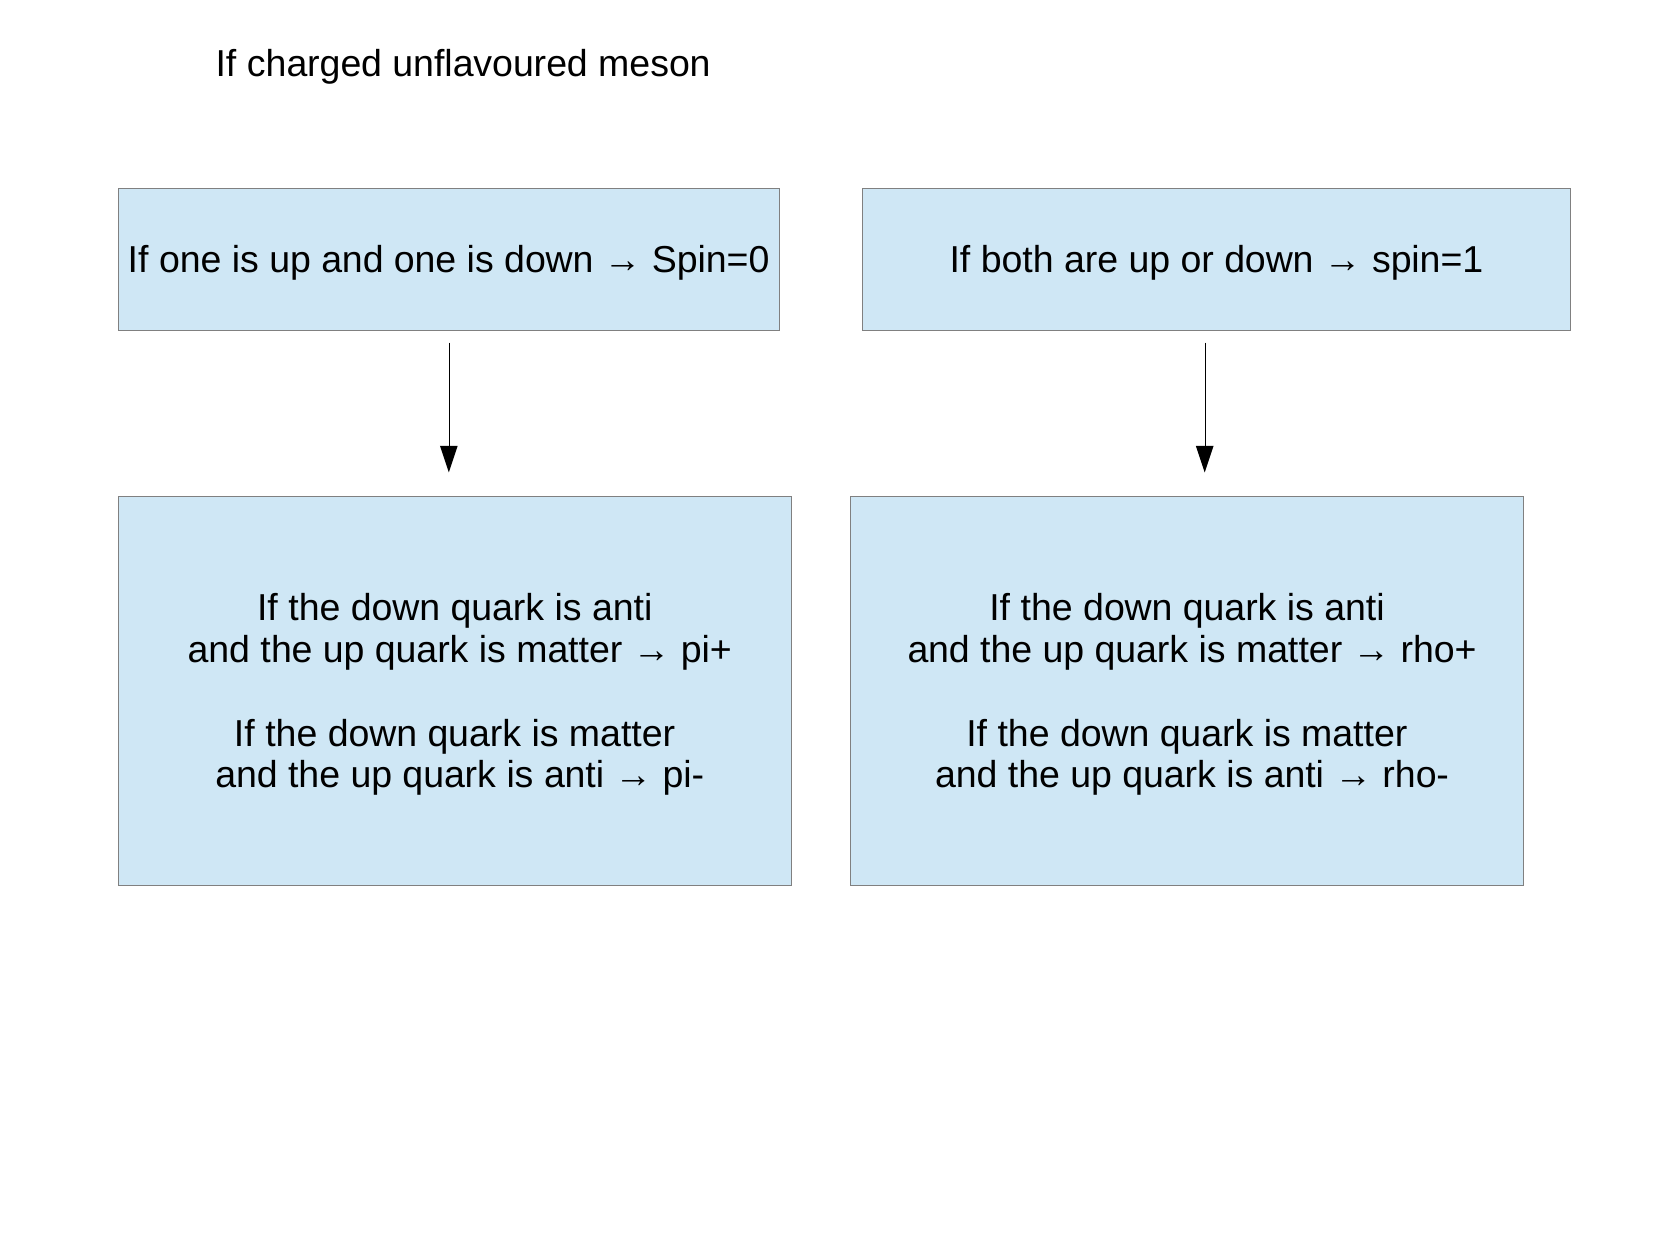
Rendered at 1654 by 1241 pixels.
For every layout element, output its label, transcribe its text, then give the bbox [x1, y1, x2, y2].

text_box If one is up and one is down → Spin=0 [118, 188, 780, 331]
text_box If the down quark is anti and the up quark is matter → rho+ If the down quark is matter and the up quark is anti → rho- [850, 496, 1524, 886]
text_box If both are up or down → spin=1 [862, 188, 1571, 331]
text_box If the down quark is anti and the up quark is matter → pi+ If the down quark is matter and the up quark is anti → pi- [118, 496, 792, 886]
text_box If charged unflavoured meson [200, 35, 1524, 93]
